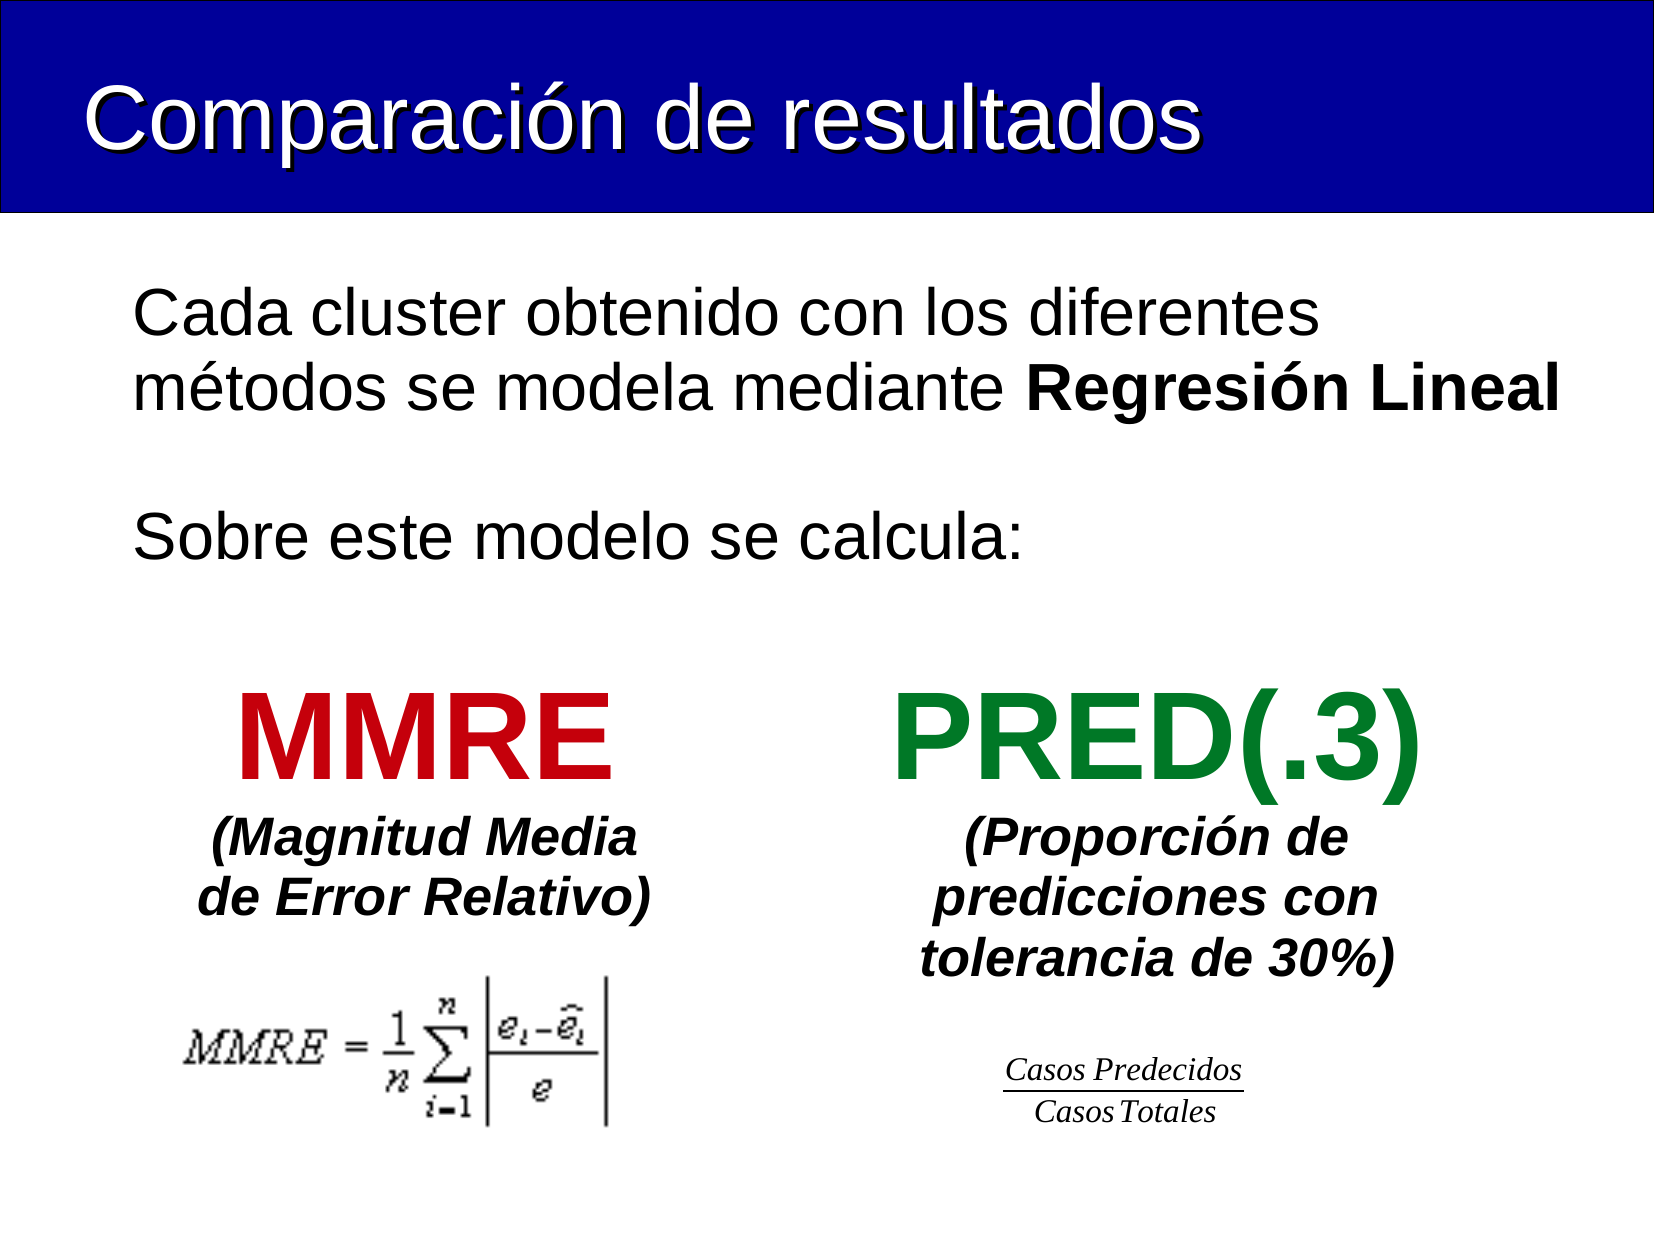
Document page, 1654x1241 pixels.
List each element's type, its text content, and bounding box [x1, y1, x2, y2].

chart [996, 1051, 1252, 1131]
text_box Cada cluster obtenido con los diferentes métodos se modela mediante Regresión Lineal Sobre este modelo se calcula: [118, 267, 1595, 582]
picture [175, 968, 615, 1140]
text_box PRED(.3) (Proporción de predicciones con tolerancia de 30%) [826, 659, 1489, 996]
text_box [0, 0, 1654, 213]
text_box MMRE (Magnitud Media de Error Relativo) [94, 659, 756, 935]
title Comparación de resultados [82, 15, 1607, 221]
